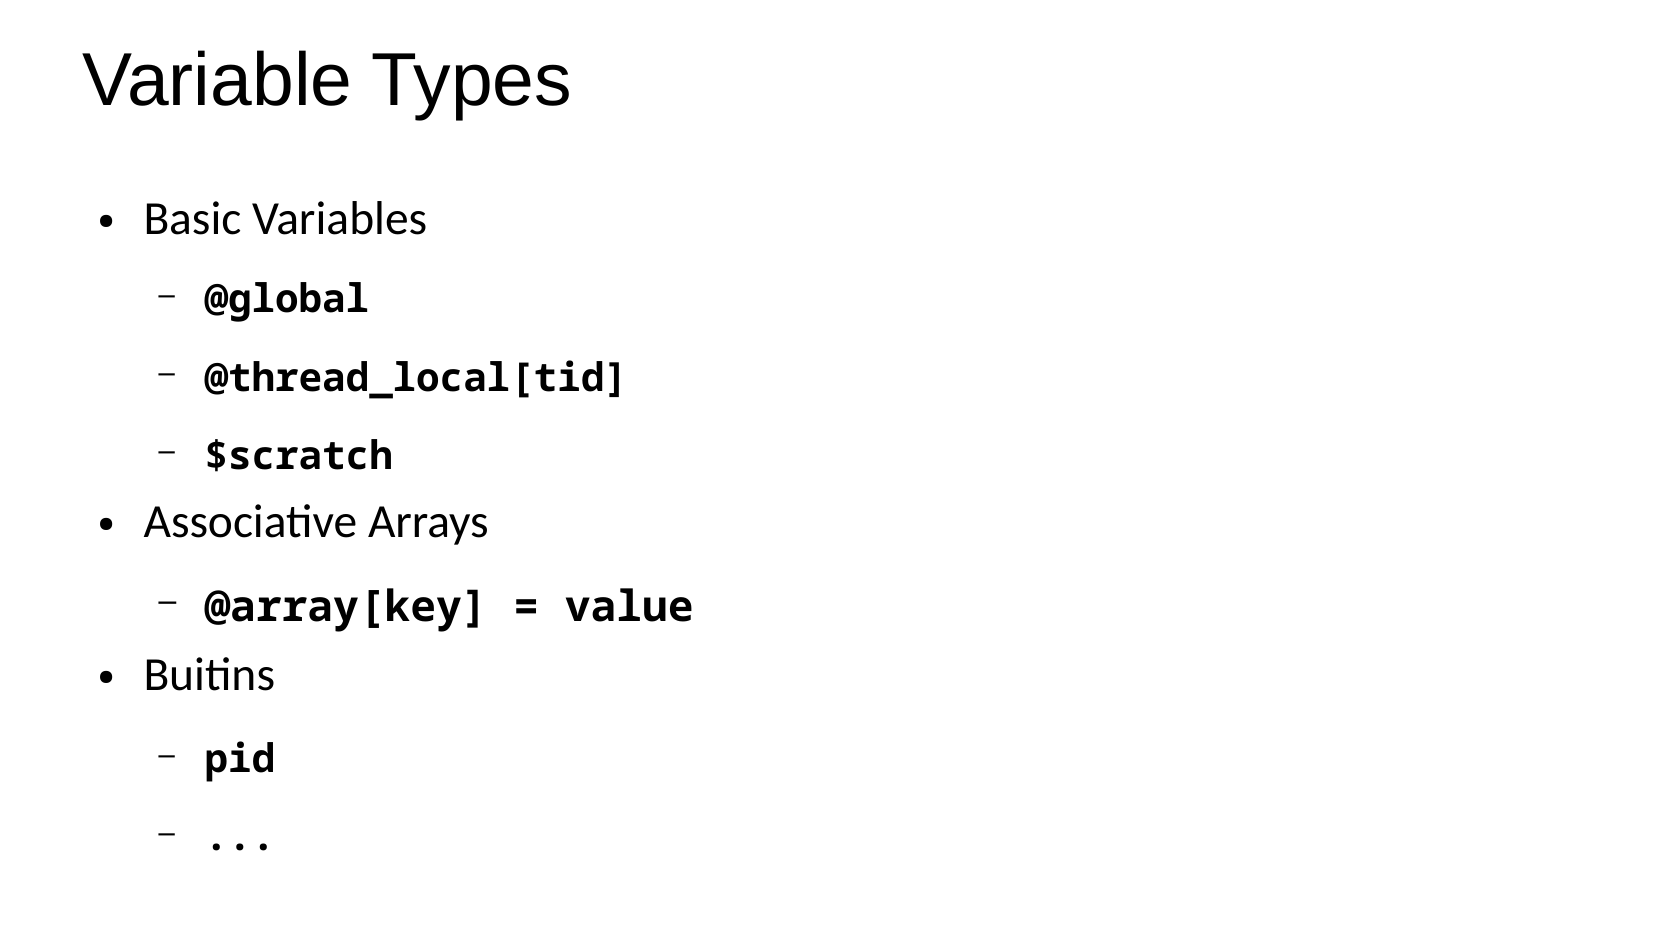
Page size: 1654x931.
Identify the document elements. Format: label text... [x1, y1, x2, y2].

list Basic Variables @global @thread_local[tid] $scratch Associative Arrays @array[key] = value Buitins pid ... [82, 198, 943, 869]
title Variable Types [82, 20, 1571, 139]
